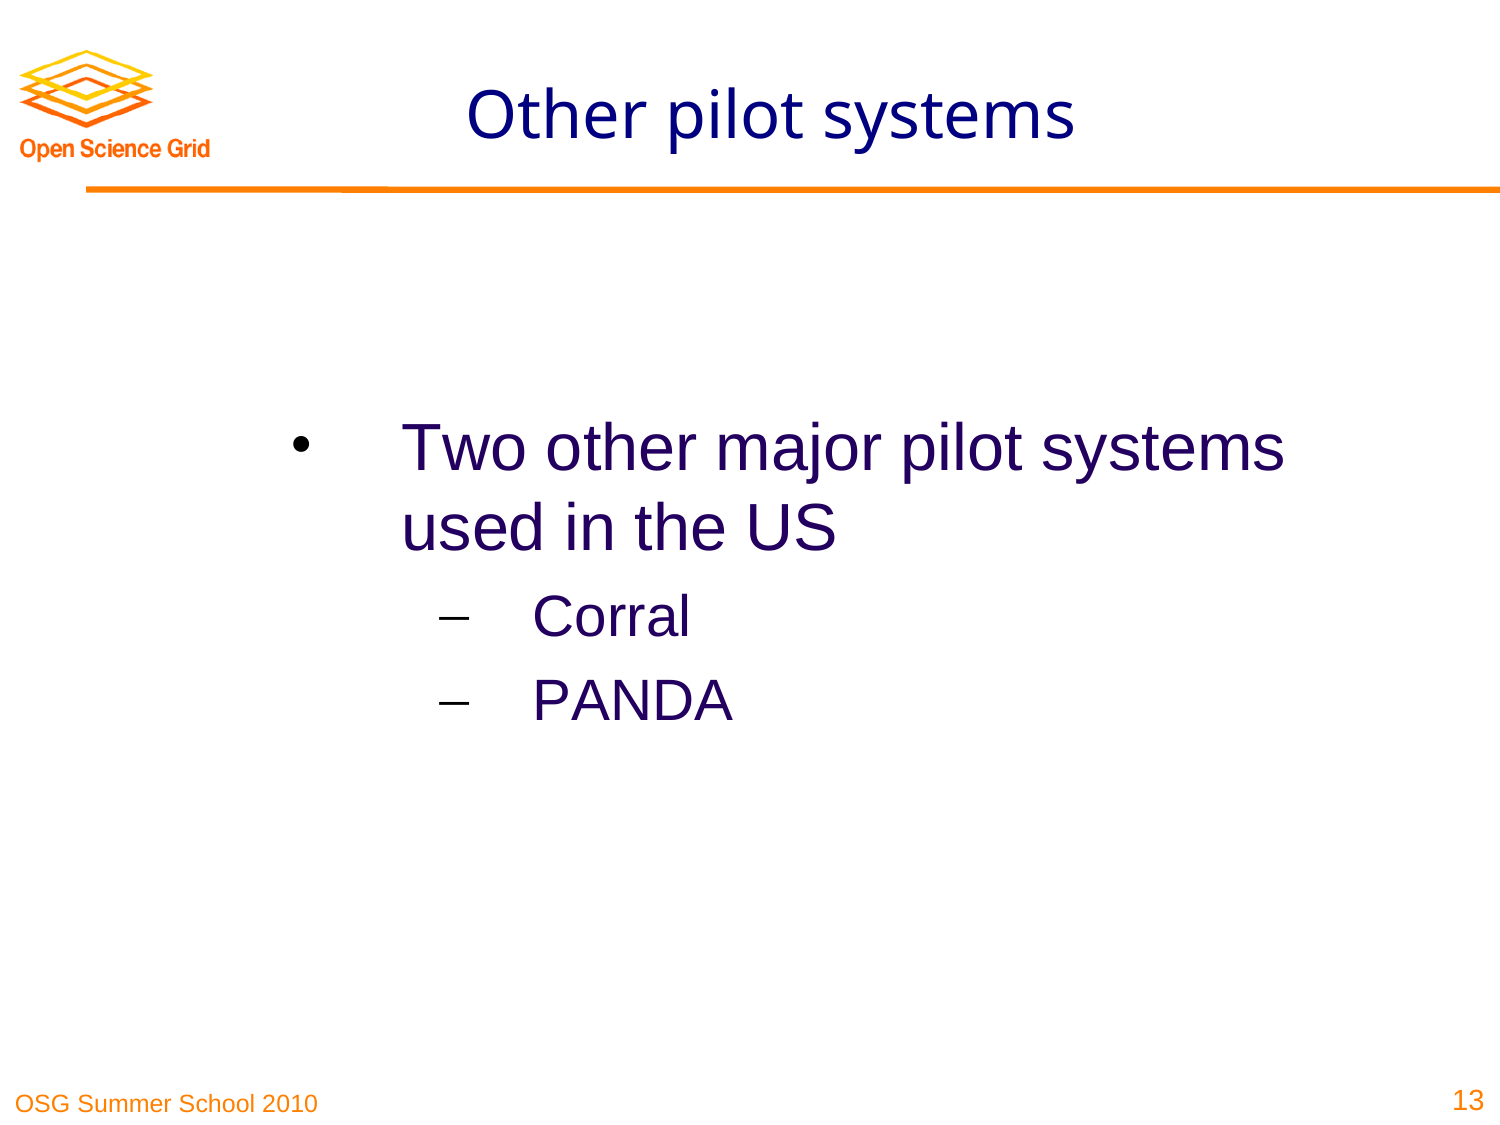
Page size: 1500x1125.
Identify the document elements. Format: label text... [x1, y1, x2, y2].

title Other pilot systems [201, 18, 1341, 206]
picture [0, 27, 201, 179]
list Two other major pilot systems used in the US Corral PANDA [274, 395, 1378, 911]
